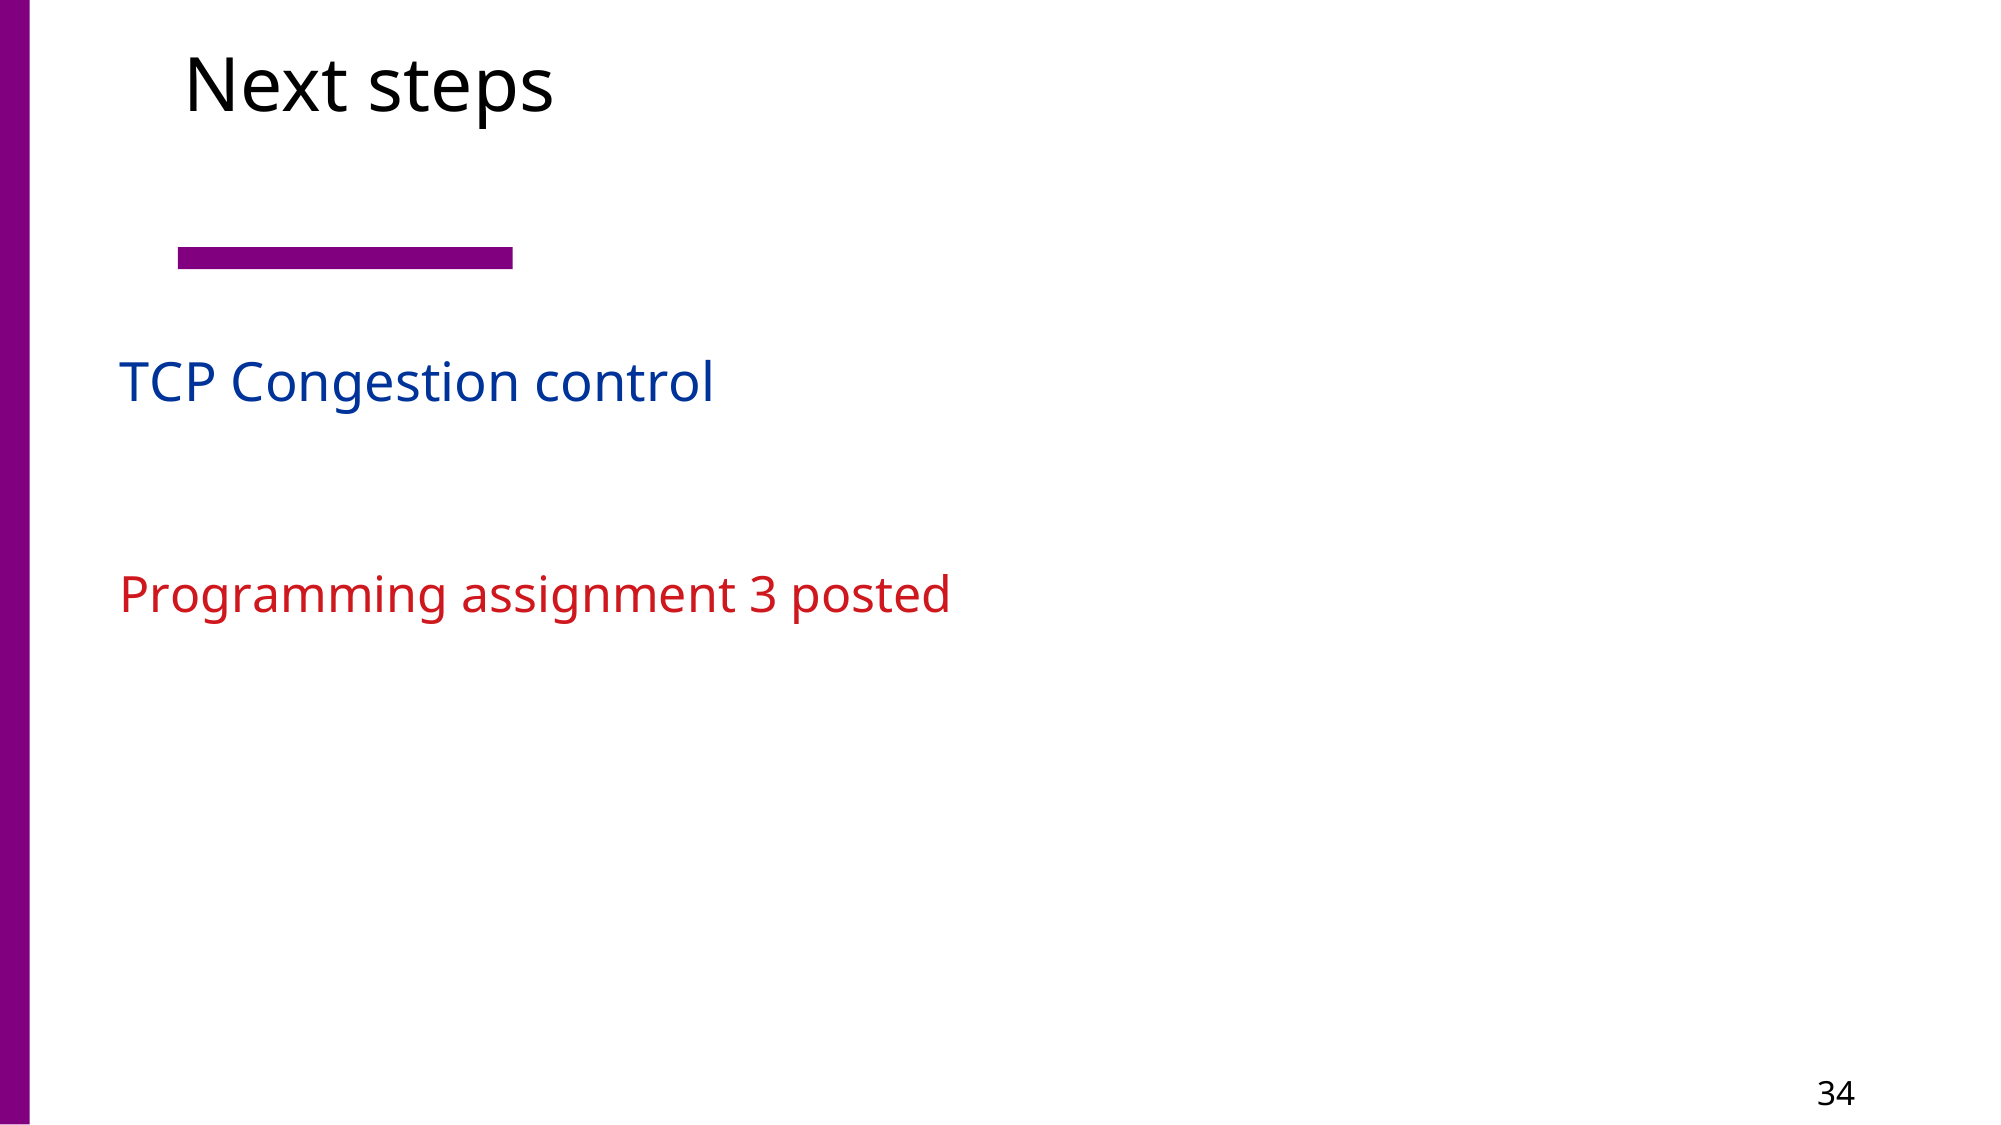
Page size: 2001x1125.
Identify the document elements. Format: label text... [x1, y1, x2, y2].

text_box TCP Congestion control Programming assignment 3 posted [105, 339, 1666, 692]
title Next steps [133, 28, 1946, 135]
